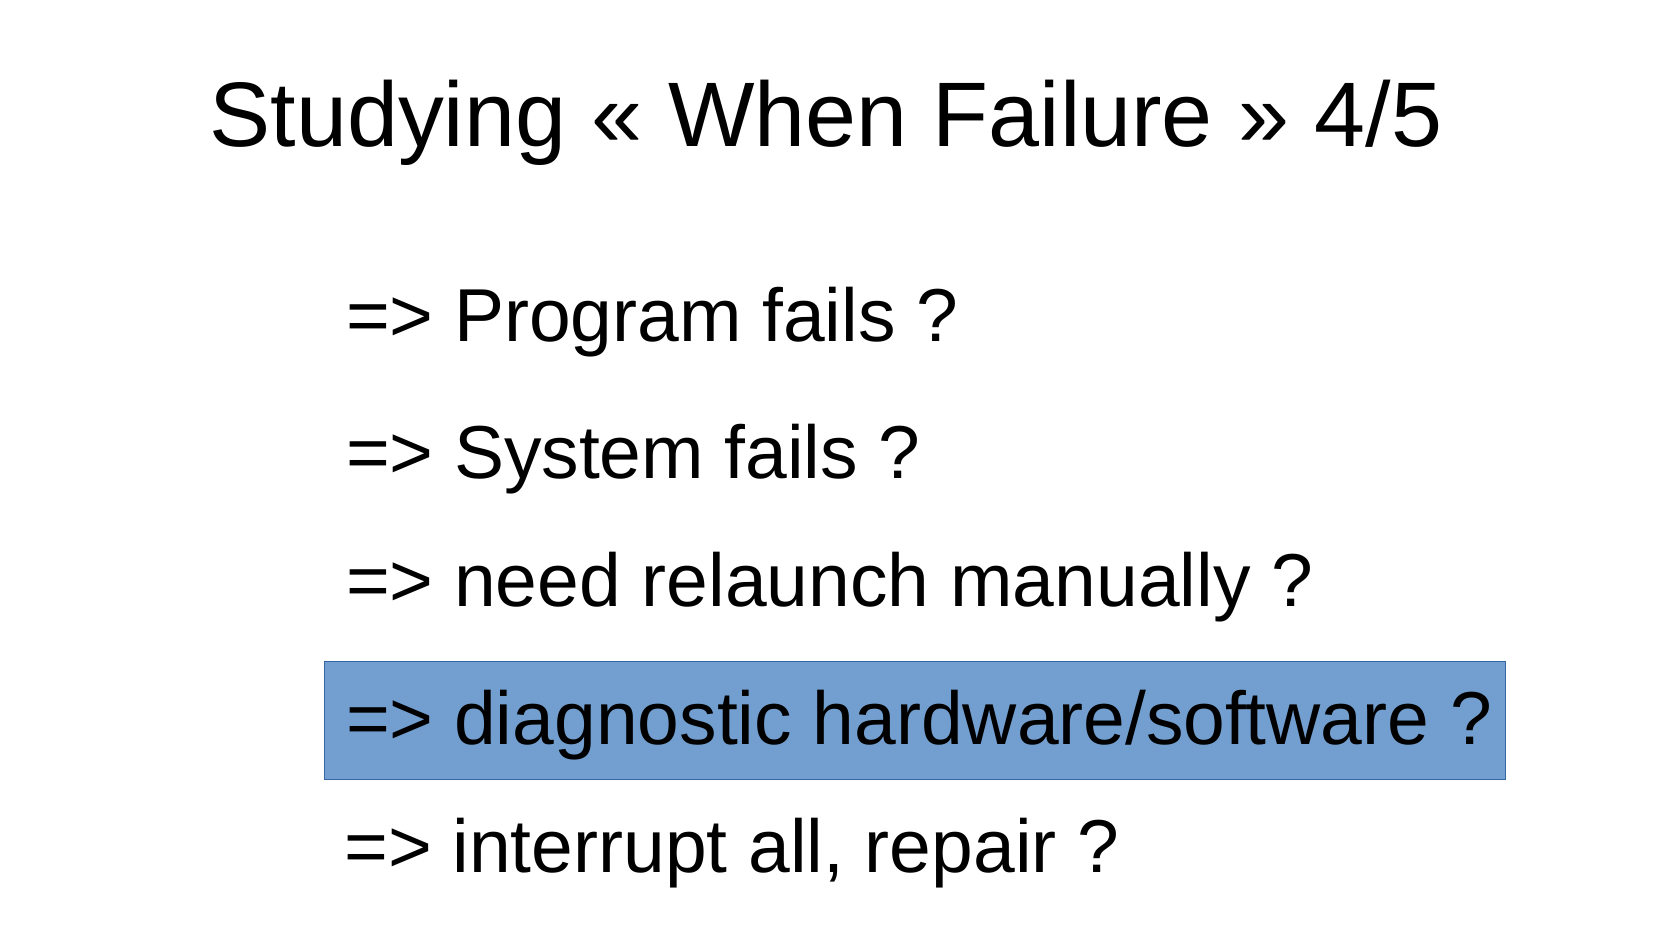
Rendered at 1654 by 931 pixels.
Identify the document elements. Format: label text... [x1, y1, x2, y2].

text_box => Program fails ? [331, 265, 974, 365]
title Studying « When Failure » 4/5 [82, 37, 1571, 193]
text_box => diagnostic hardware/software ? [331, 668, 1508, 768]
text_box [324, 661, 1506, 780]
text_box => interrupt all, repair ? [329, 797, 1135, 897]
text_box => System fails ? [331, 403, 937, 503]
text_box => need relaunch manually ? [331, 531, 1329, 631]
